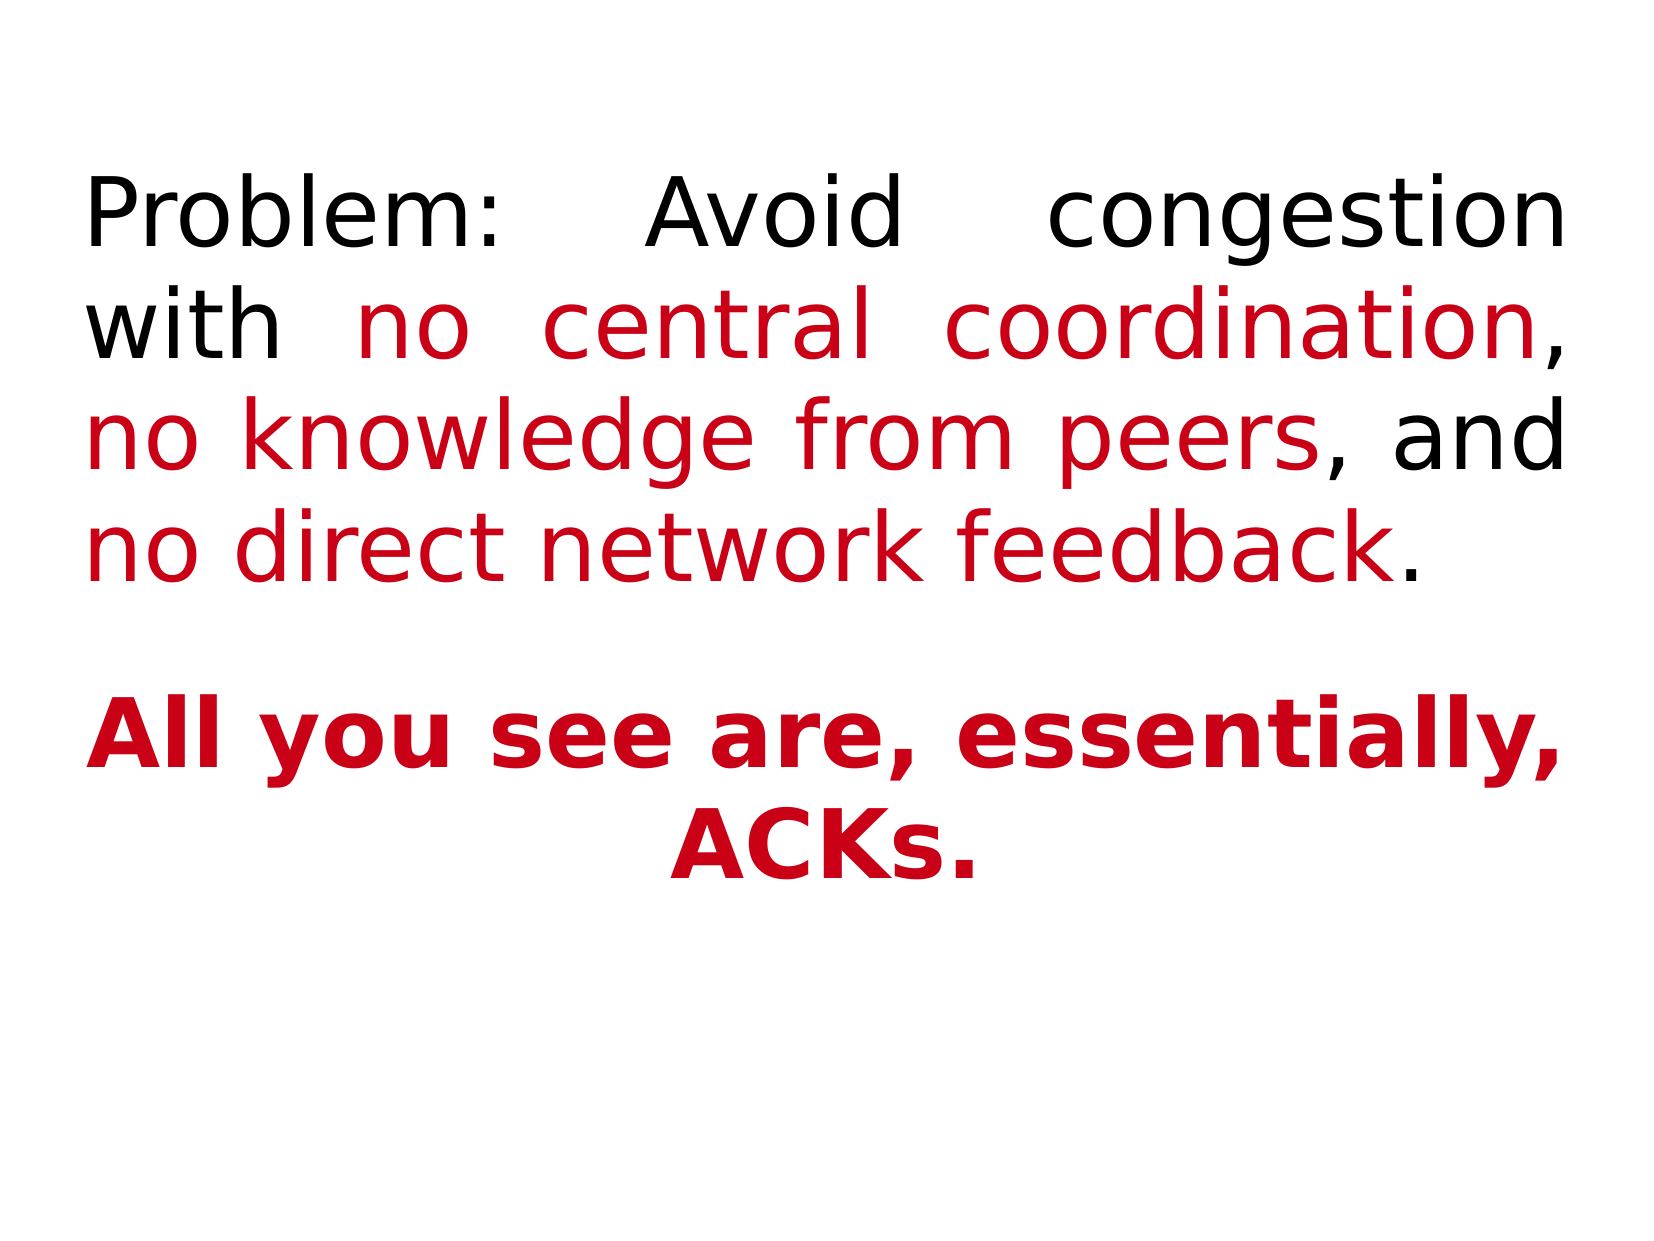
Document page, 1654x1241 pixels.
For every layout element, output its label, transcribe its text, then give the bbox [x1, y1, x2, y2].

subtitle Problem: Avoid congestion with no central coordination, no knowledge from peers, and no direct network feedback. All you see are, essentially, ACKs. [82, 49, 1571, 1109]
